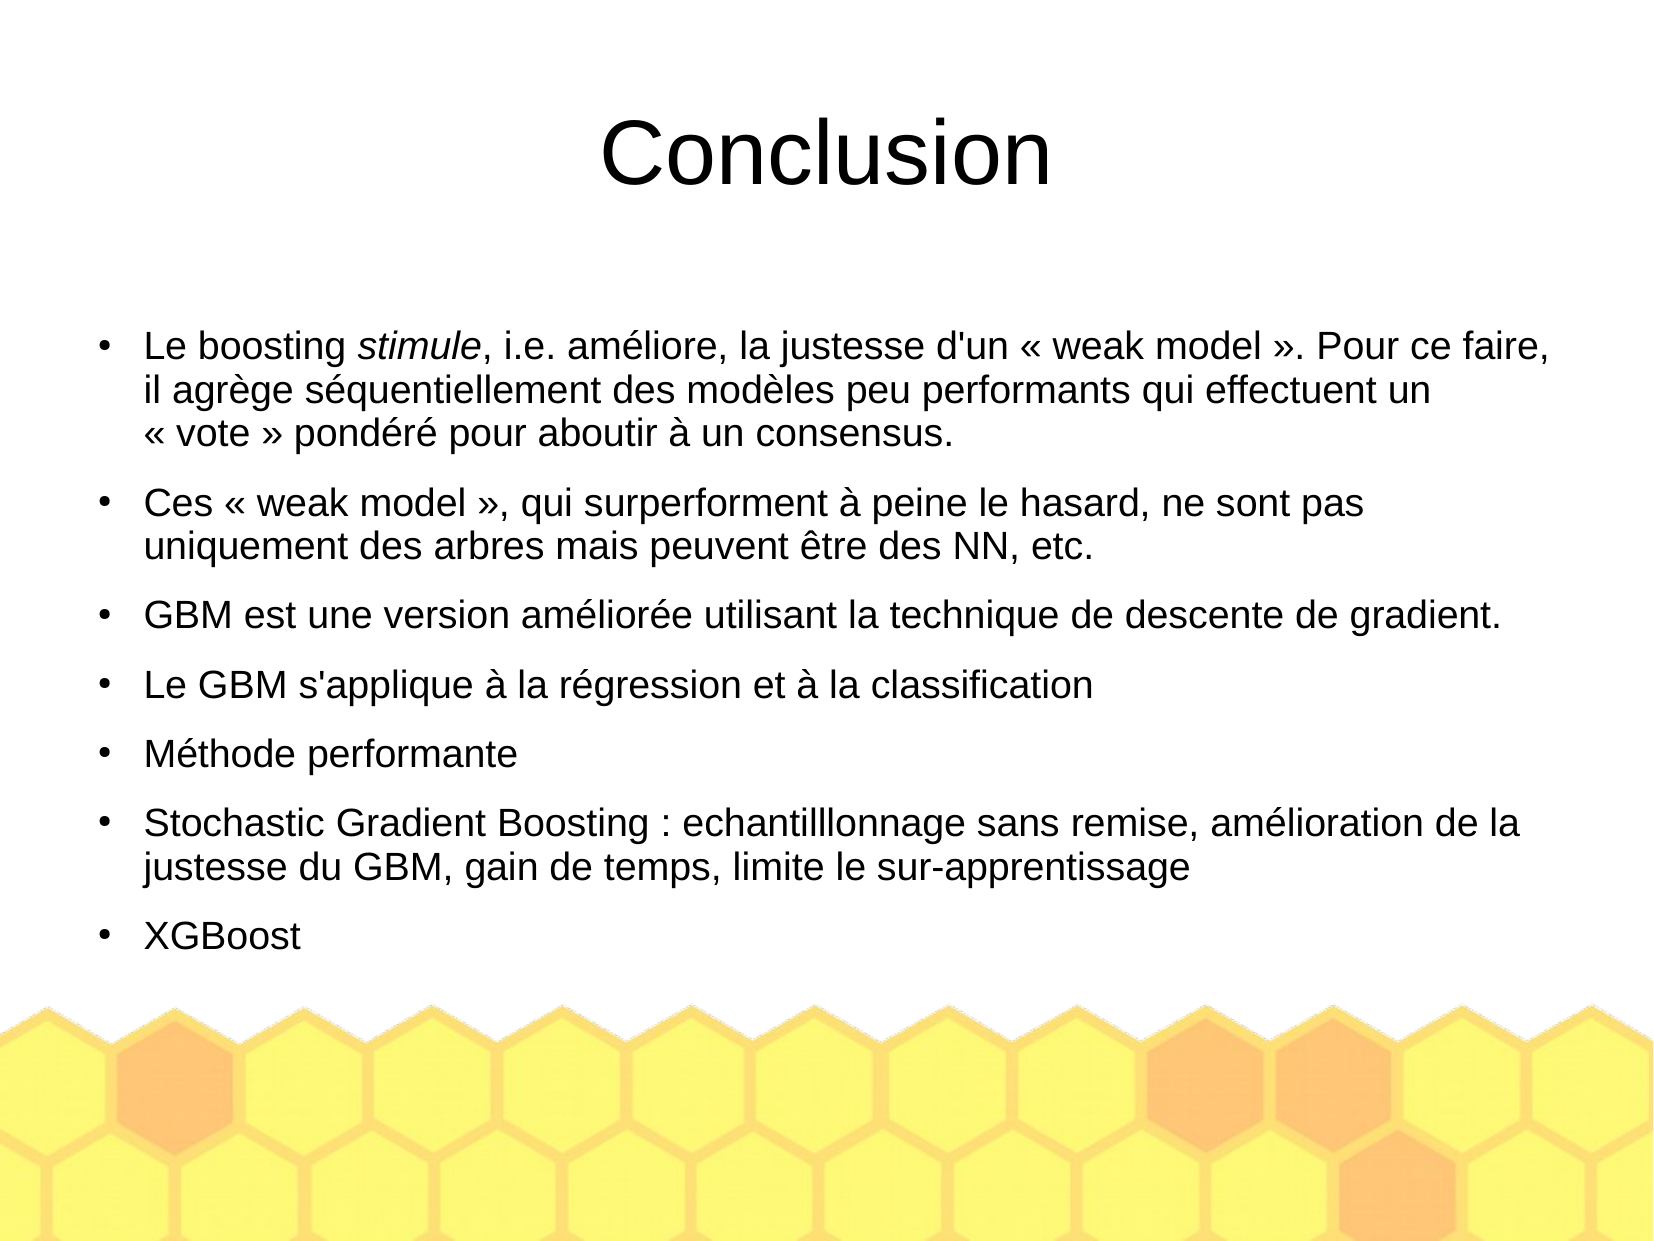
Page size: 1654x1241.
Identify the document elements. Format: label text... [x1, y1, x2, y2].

title Conclusion [82, 49, 1571, 254]
picture [0, 1001, 1654, 1241]
list Le boosting stimule, i.e. améliore, la justesse d'un « weak model ». Pour ce faire, il agrège séquentiellement des modèles peu performants qui effectuent un « vote » pondéré pour aboutir à un consensus. Ces « weak model », qui surperforment à peine le hasard, ne sont pas uniquement des arbres mais peuvent être des NN, etc. GBM est une version améliorée utilisant la technique de descente de gradient. Le GBM s'applique à la régression et à la classification Méthode performante Stochastic Gradient Boosting : echantilllonnage sans remise, amélioration de la justesse du GBM, gain de temps, limite le sur-apprentissage XGBoost [82, 254, 1571, 974]
